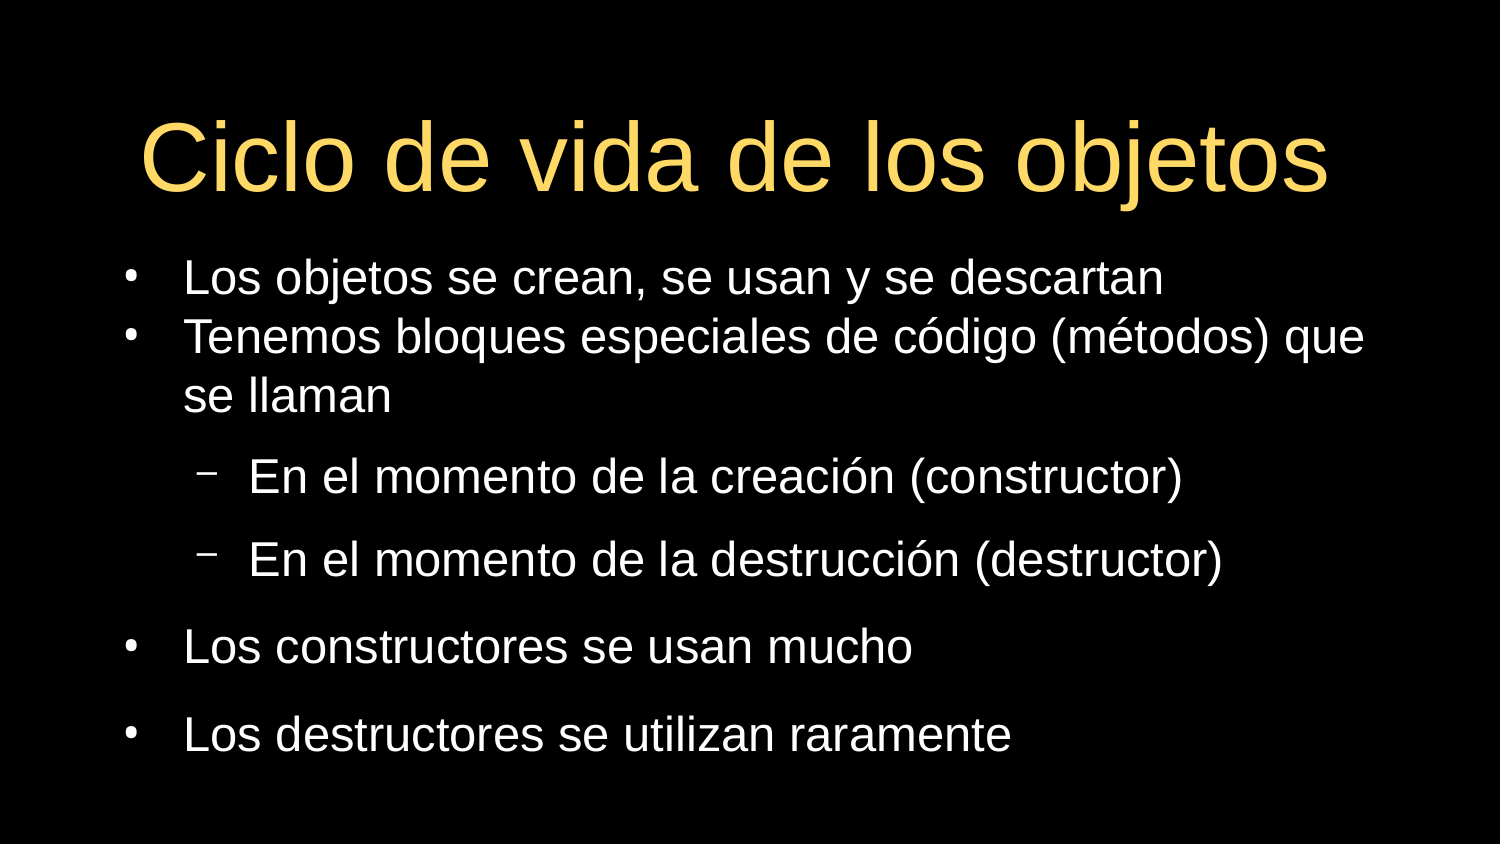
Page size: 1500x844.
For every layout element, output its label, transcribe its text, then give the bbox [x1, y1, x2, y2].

list Los objetos se crean, se usan y se descartan Tenemos bloques especiales de código (métodos) que se llaman En el momento de la creación (constructor) En el momento de la destrucción (destructor) Los constructores se usan mucho Los destructores se utilizan raramente [106, 240, 1393, 767]
title Ciclo de vida de los objetos [106, 70, 1393, 235]
